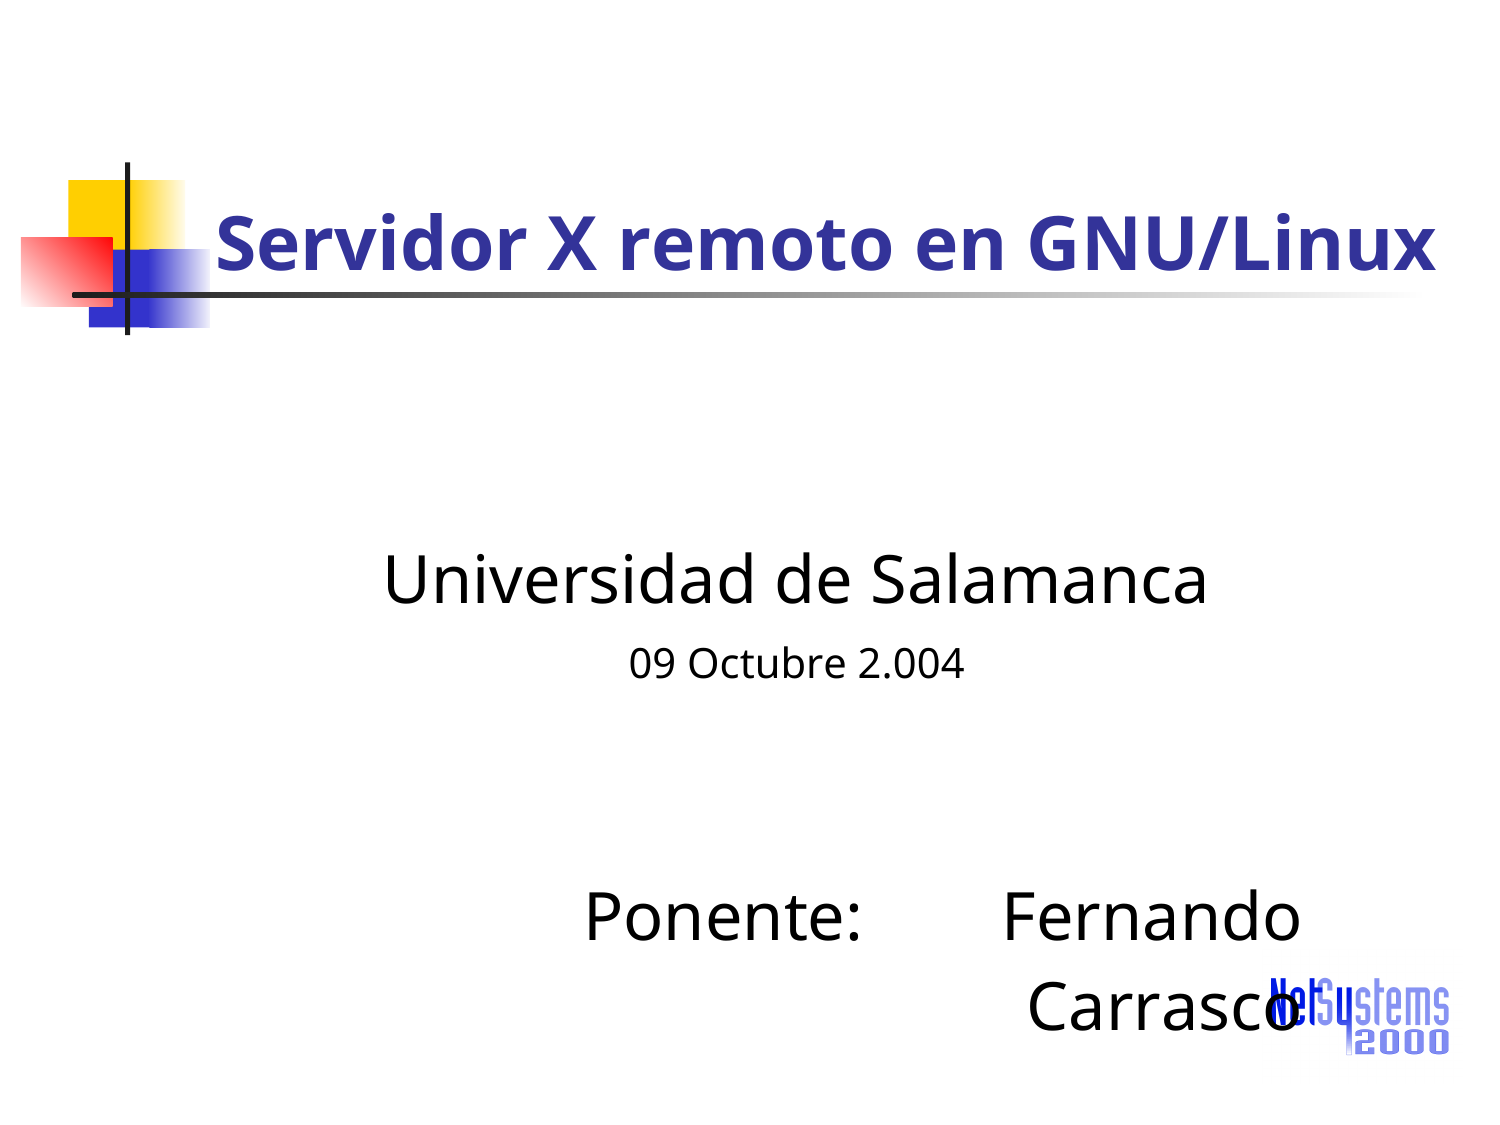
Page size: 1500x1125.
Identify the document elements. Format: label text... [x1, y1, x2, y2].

title Servidor X remoto en GNU/Linux [187, 104, 1466, 300]
picture [1262, 949, 1463, 1084]
text_box Universidad de Salamanca 09 Octubre 2.004 Ponente: Fernando Carrasco [274, 525, 1319, 932]
